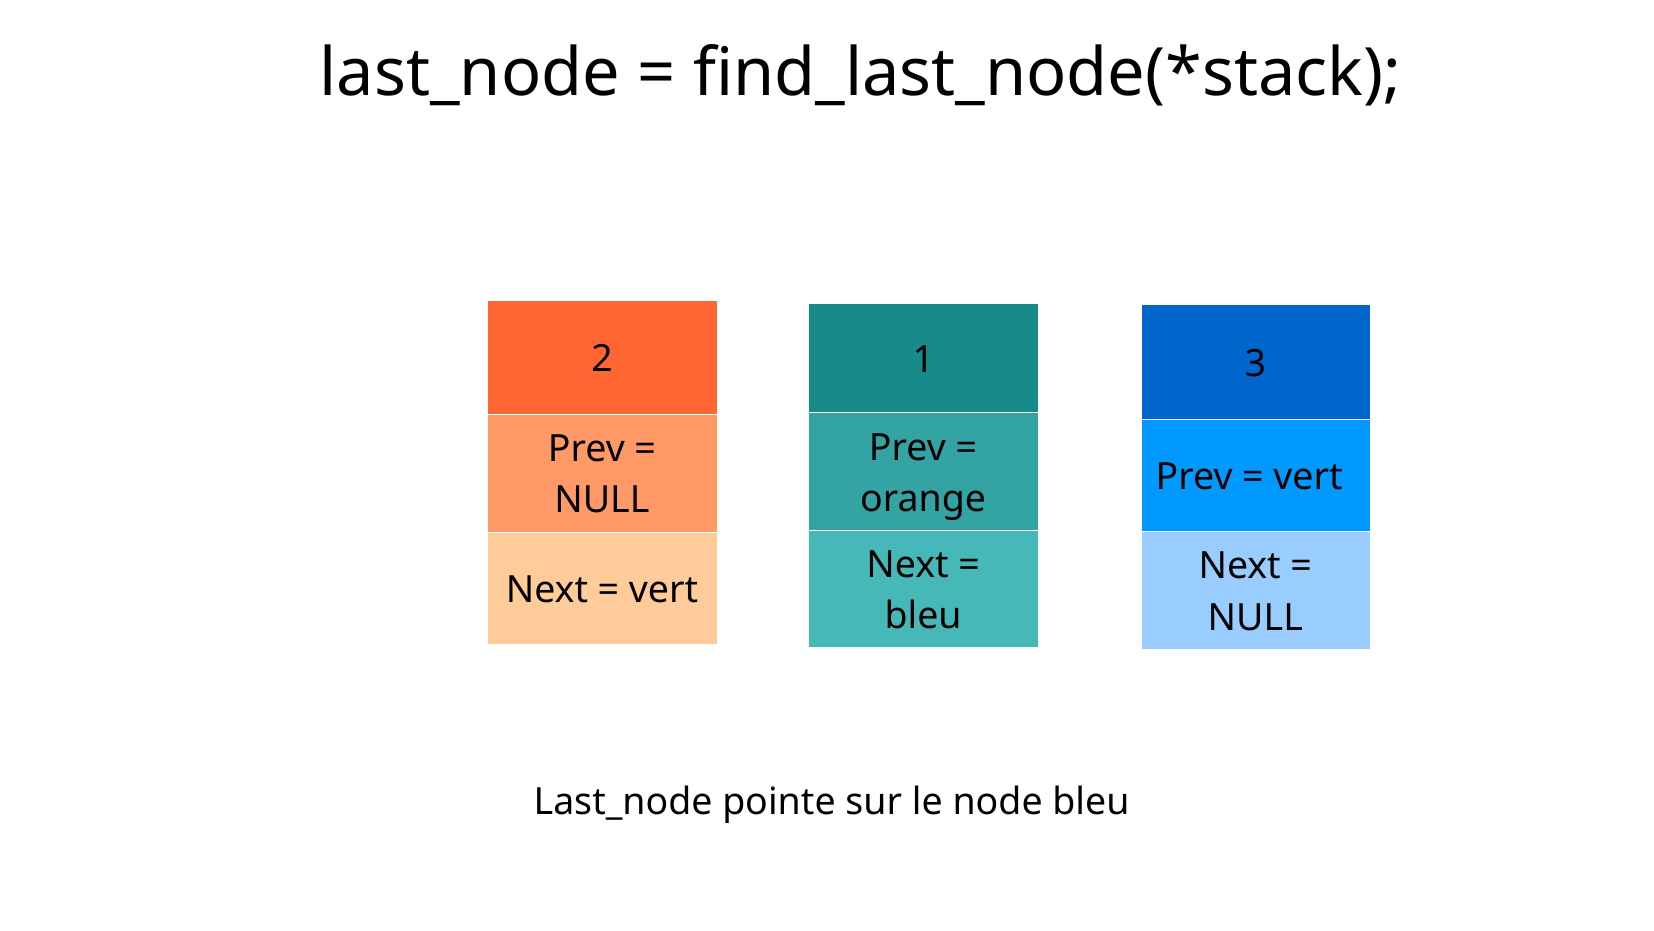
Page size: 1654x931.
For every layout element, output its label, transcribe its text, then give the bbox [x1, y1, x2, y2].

table_cell Prev = orange [809, 413, 1038, 530]
table_cell Prev = vert [1142, 420, 1370, 531]
text_box Last_node pointe sur le node bleu [518, 767, 1494, 828]
table_header 1 [809, 304, 1038, 412]
table_header 3 [1142, 305, 1370, 419]
table_header 2 [488, 301, 717, 414]
title last_node = find_last_node(*stack); [82, 34, 1571, 195]
table_cell Next = bleu [809, 531, 1038, 647]
table_cell Next = NULL [1142, 532, 1370, 649]
table_cell Next = vert [488, 533, 717, 644]
table_cell Prev = NULL [488, 415, 717, 532]
